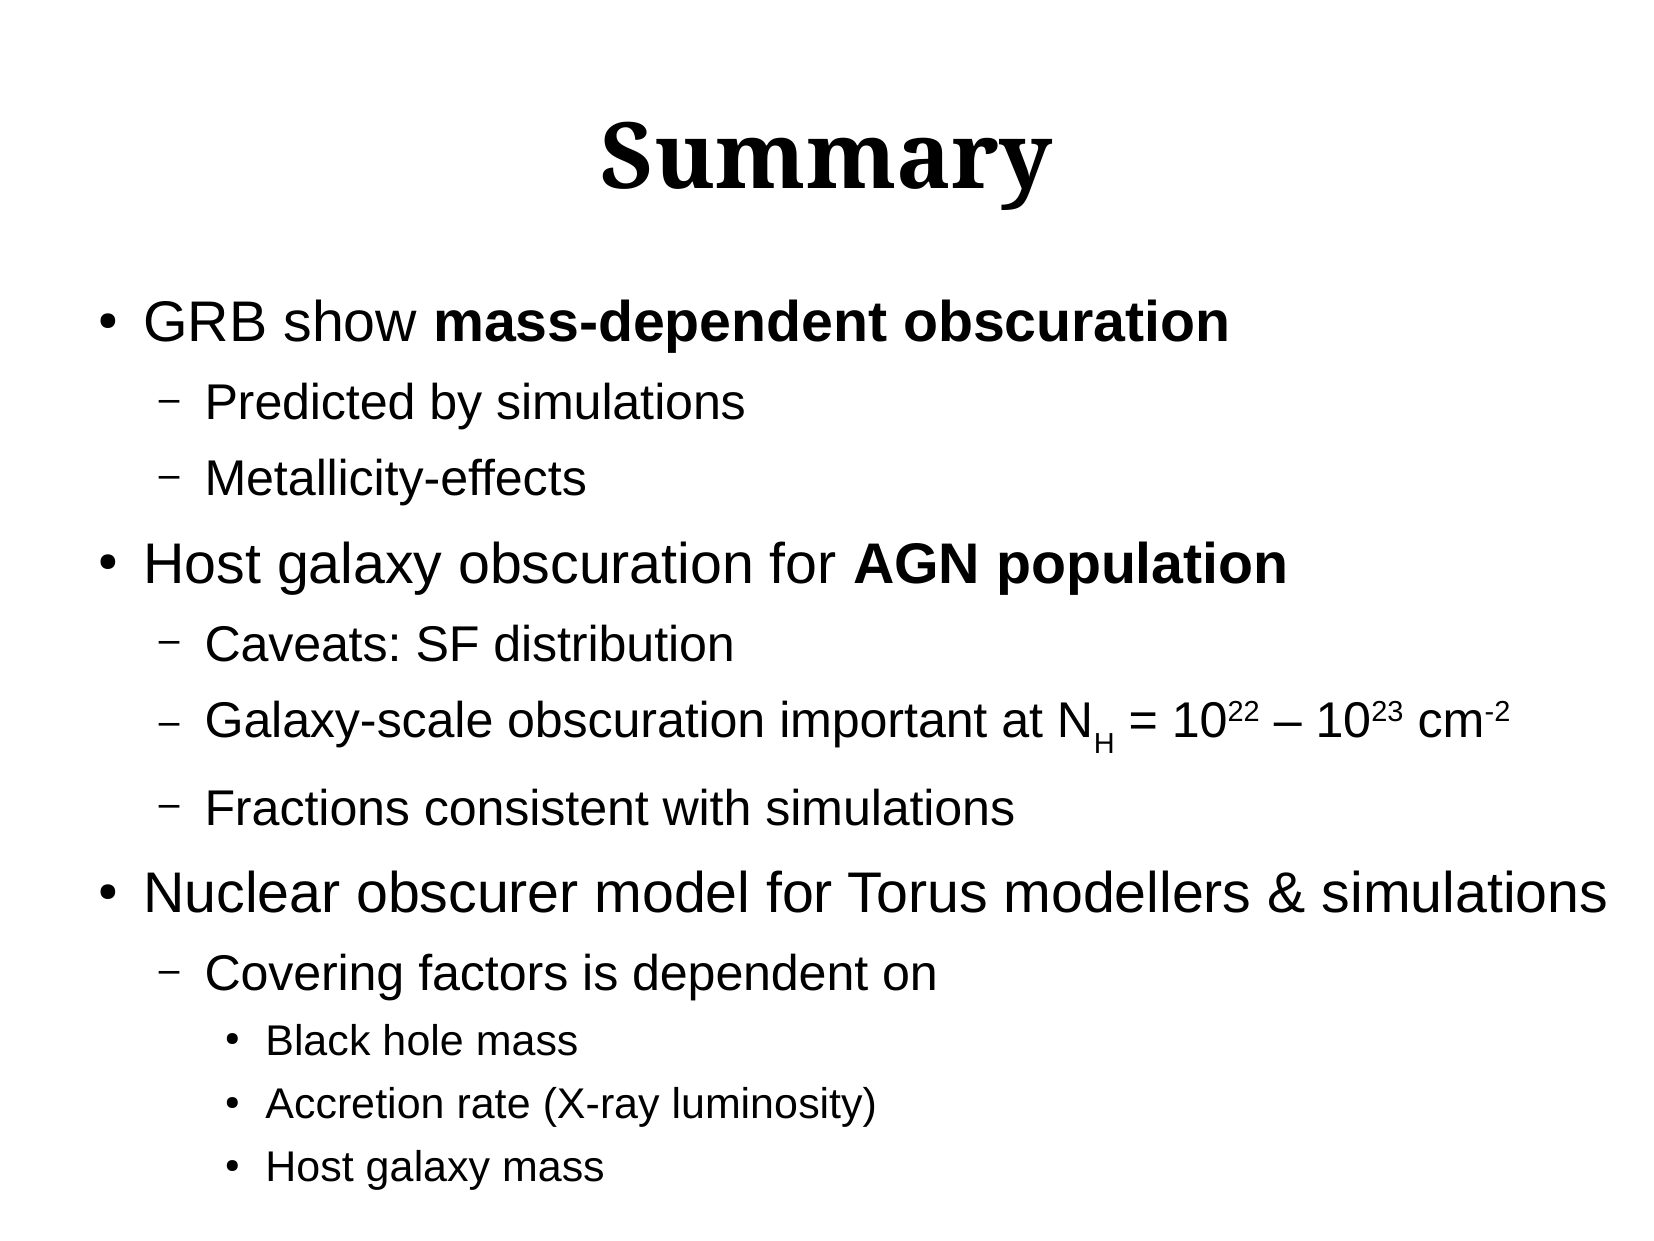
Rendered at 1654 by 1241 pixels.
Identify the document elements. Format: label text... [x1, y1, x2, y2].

title Summary [82, 49, 1571, 257]
list GRB show mass-dependent obscuration Predicted by simulations Metallicity-effects Host galaxy obscuration for AGN population Caveats: SF distribution Galaxy-scale obscuration important at NH = 1022 – 1023 cm-2 Fractions consistent with simulations Nuclear obscurer model for Torus modellers & simulations Covering factors is dependent on Black hole mass Accretion rate (X-ray luminosity) Host galaxy mass [82, 290, 1621, 1216]
